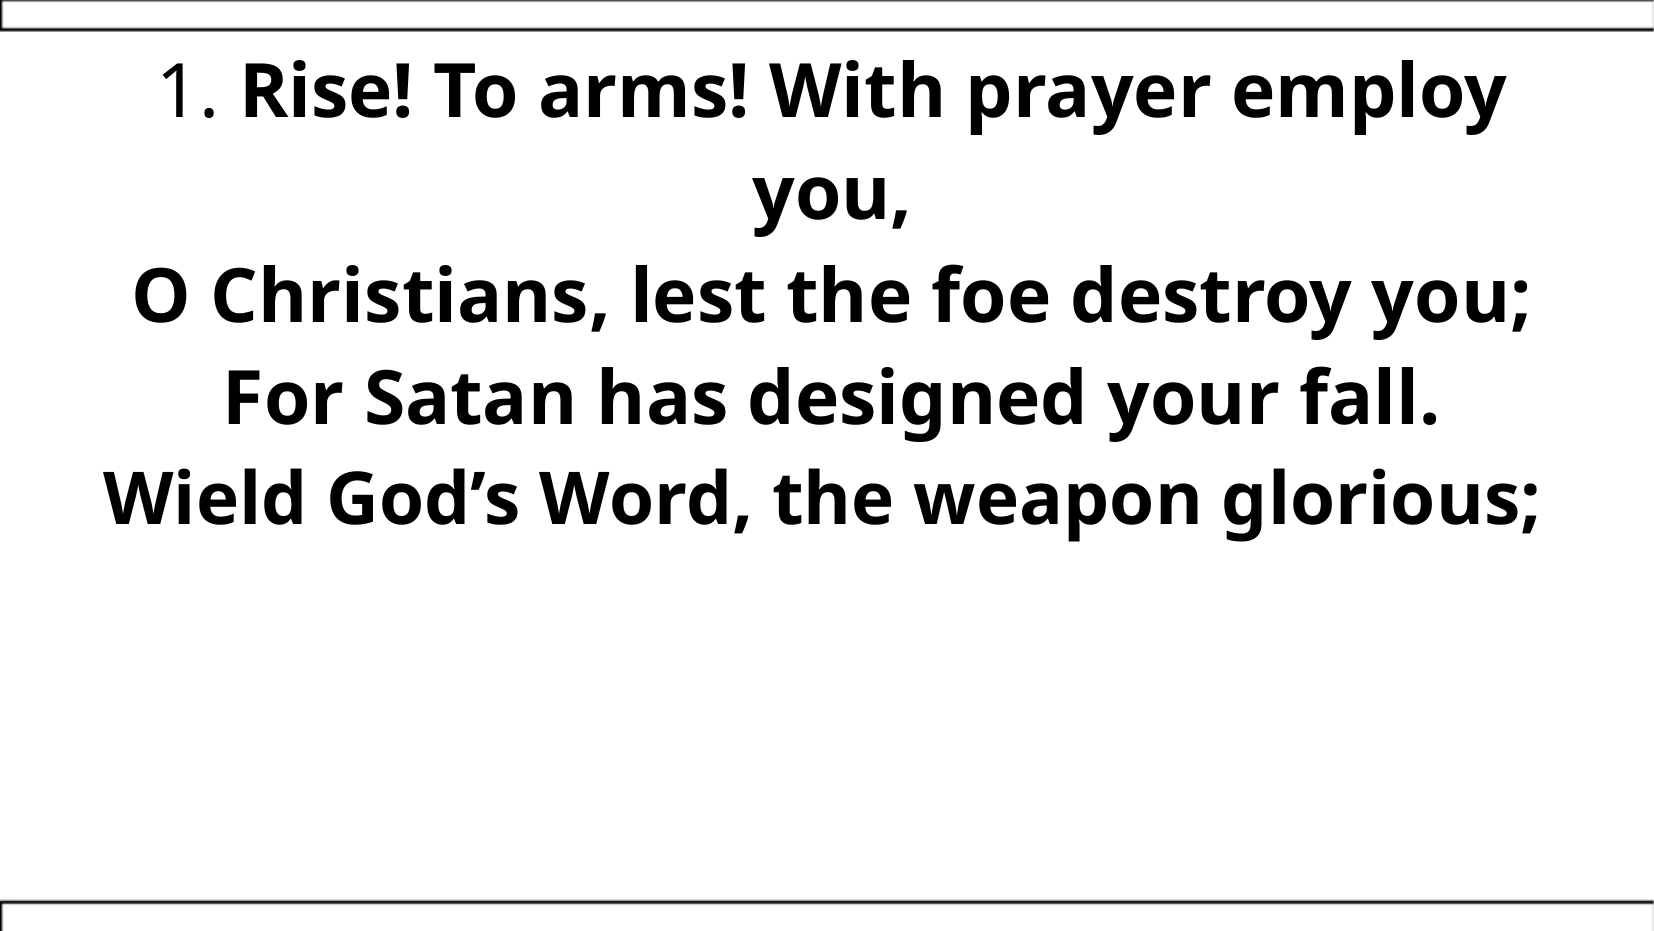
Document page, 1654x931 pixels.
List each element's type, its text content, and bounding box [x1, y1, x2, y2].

text_box 1. Rise! To arms! With prayer employ you, O Christians, lest the foe destroy you; For Satan has designed your fall. Wield God’s Word, the weapon glorious; [75, 30, 1591, 445]
picture [0, 0, 1654, 931]
